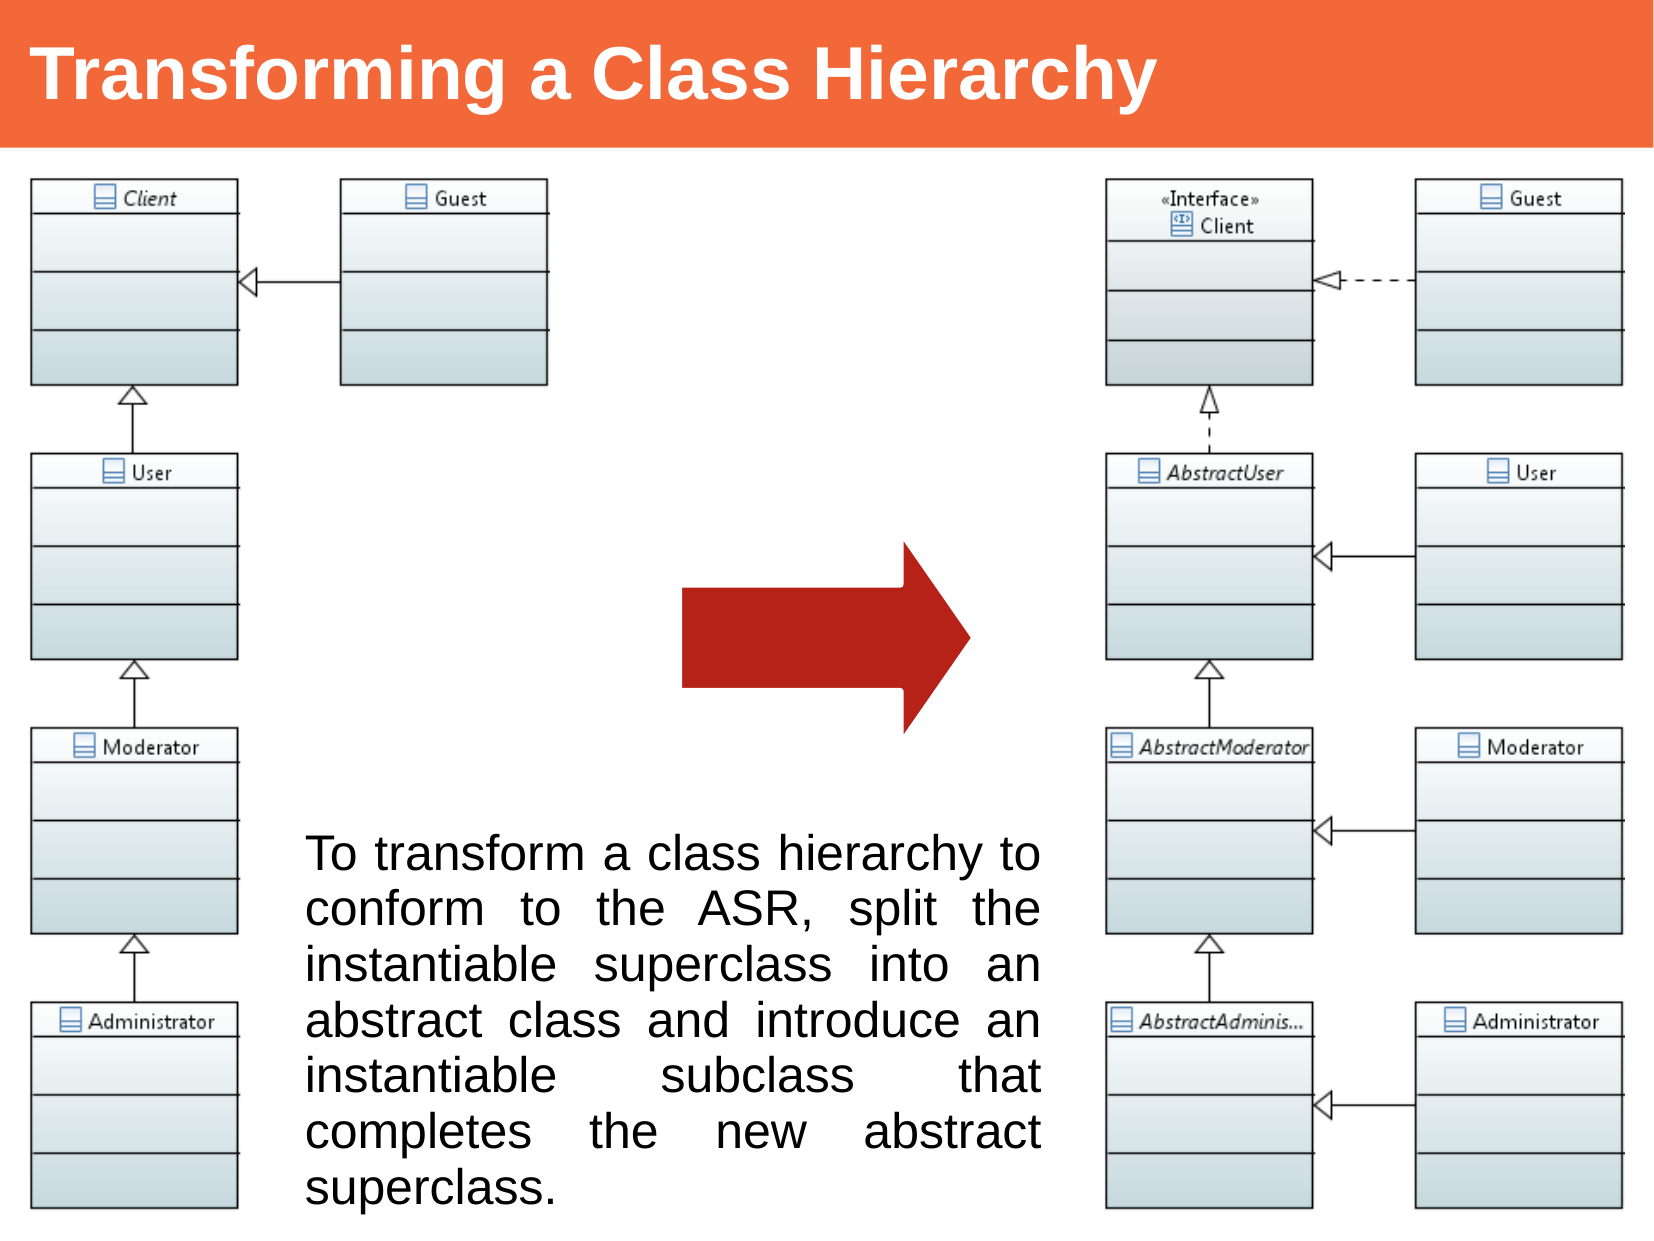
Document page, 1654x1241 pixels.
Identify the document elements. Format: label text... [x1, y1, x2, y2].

title Transforming a Class Hierarchy [0, 0, 1654, 148]
list To transform a class hierarchy to conform to the ASR, split the instantiable superclass into an abstract class and introduce an instantiable subclass that completes the new abstract superclass. [289, 820, 1058, 1219]
picture [29, 177, 550, 1211]
picture [1104, 177, 1625, 1211]
text_box [679, 531, 975, 745]
